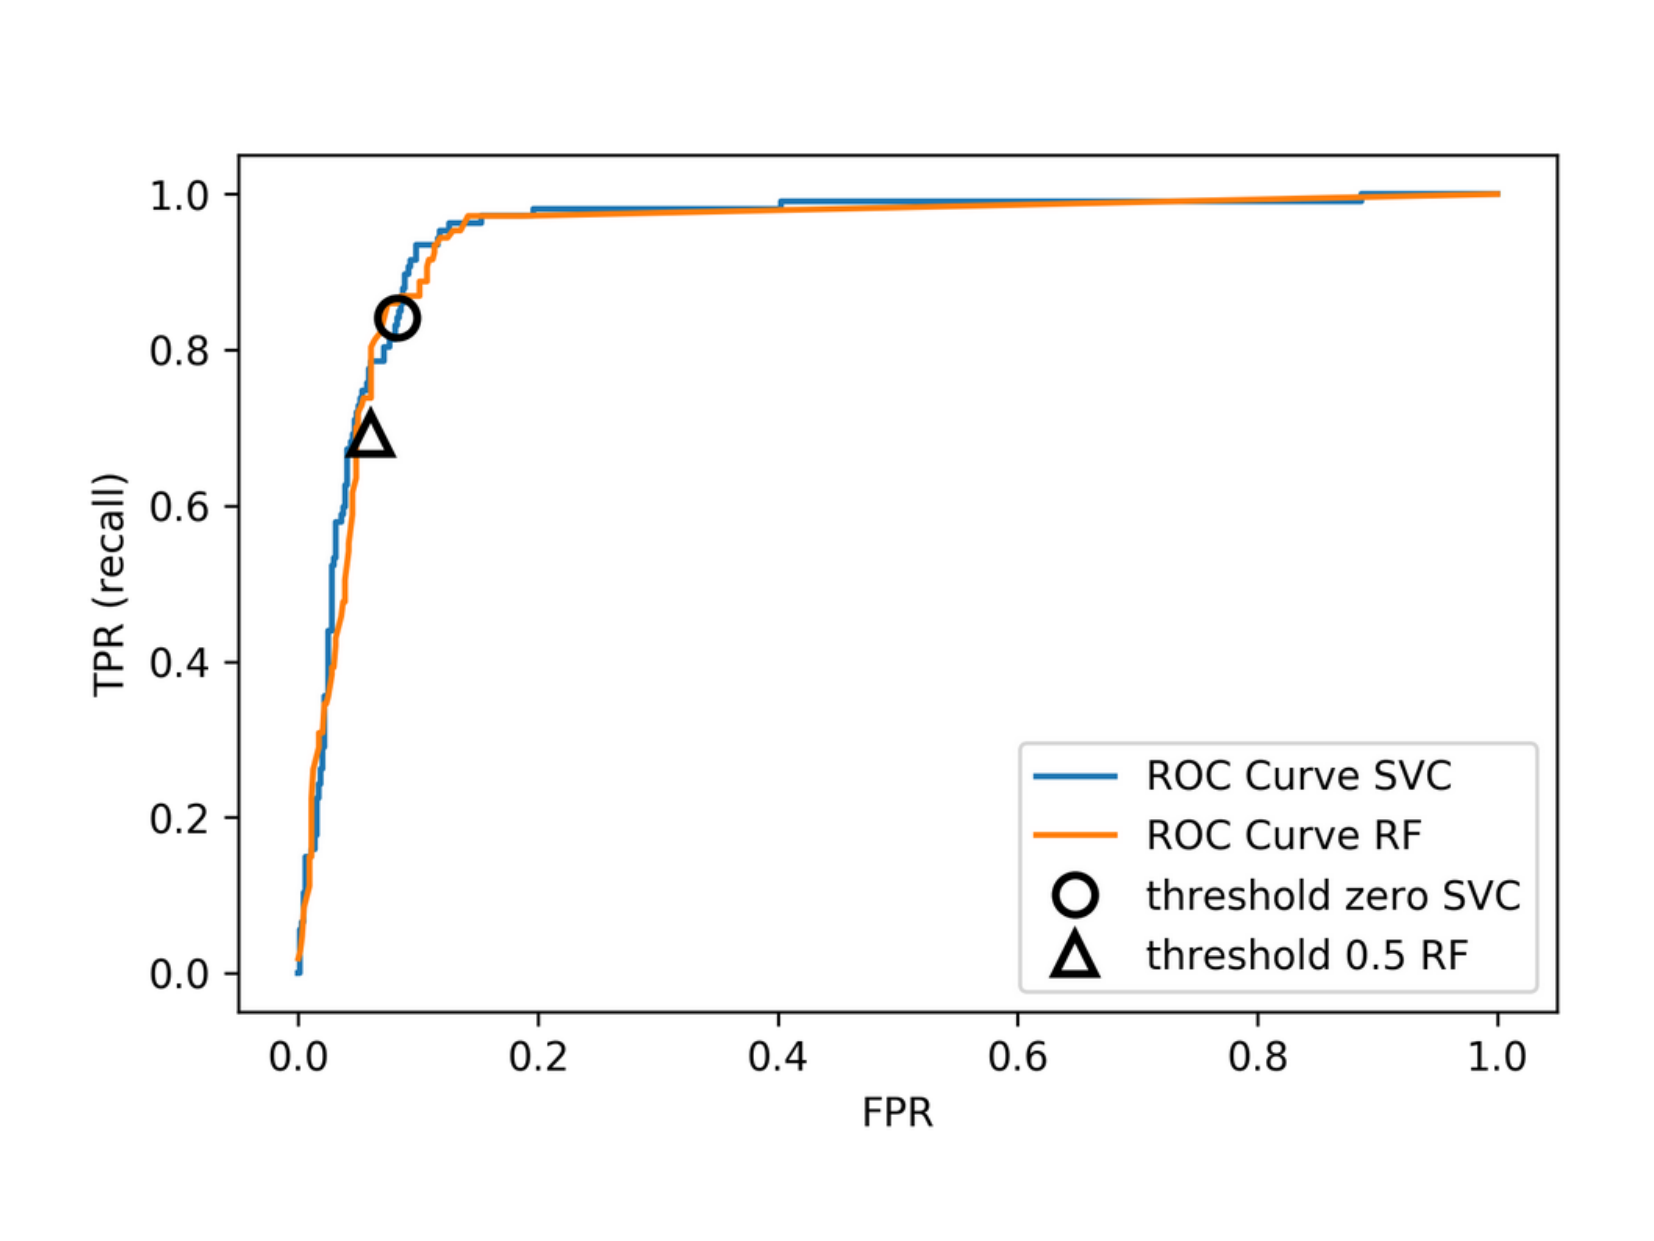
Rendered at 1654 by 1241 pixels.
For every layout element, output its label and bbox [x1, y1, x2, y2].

picture [60, 110, 1612, 1141]
